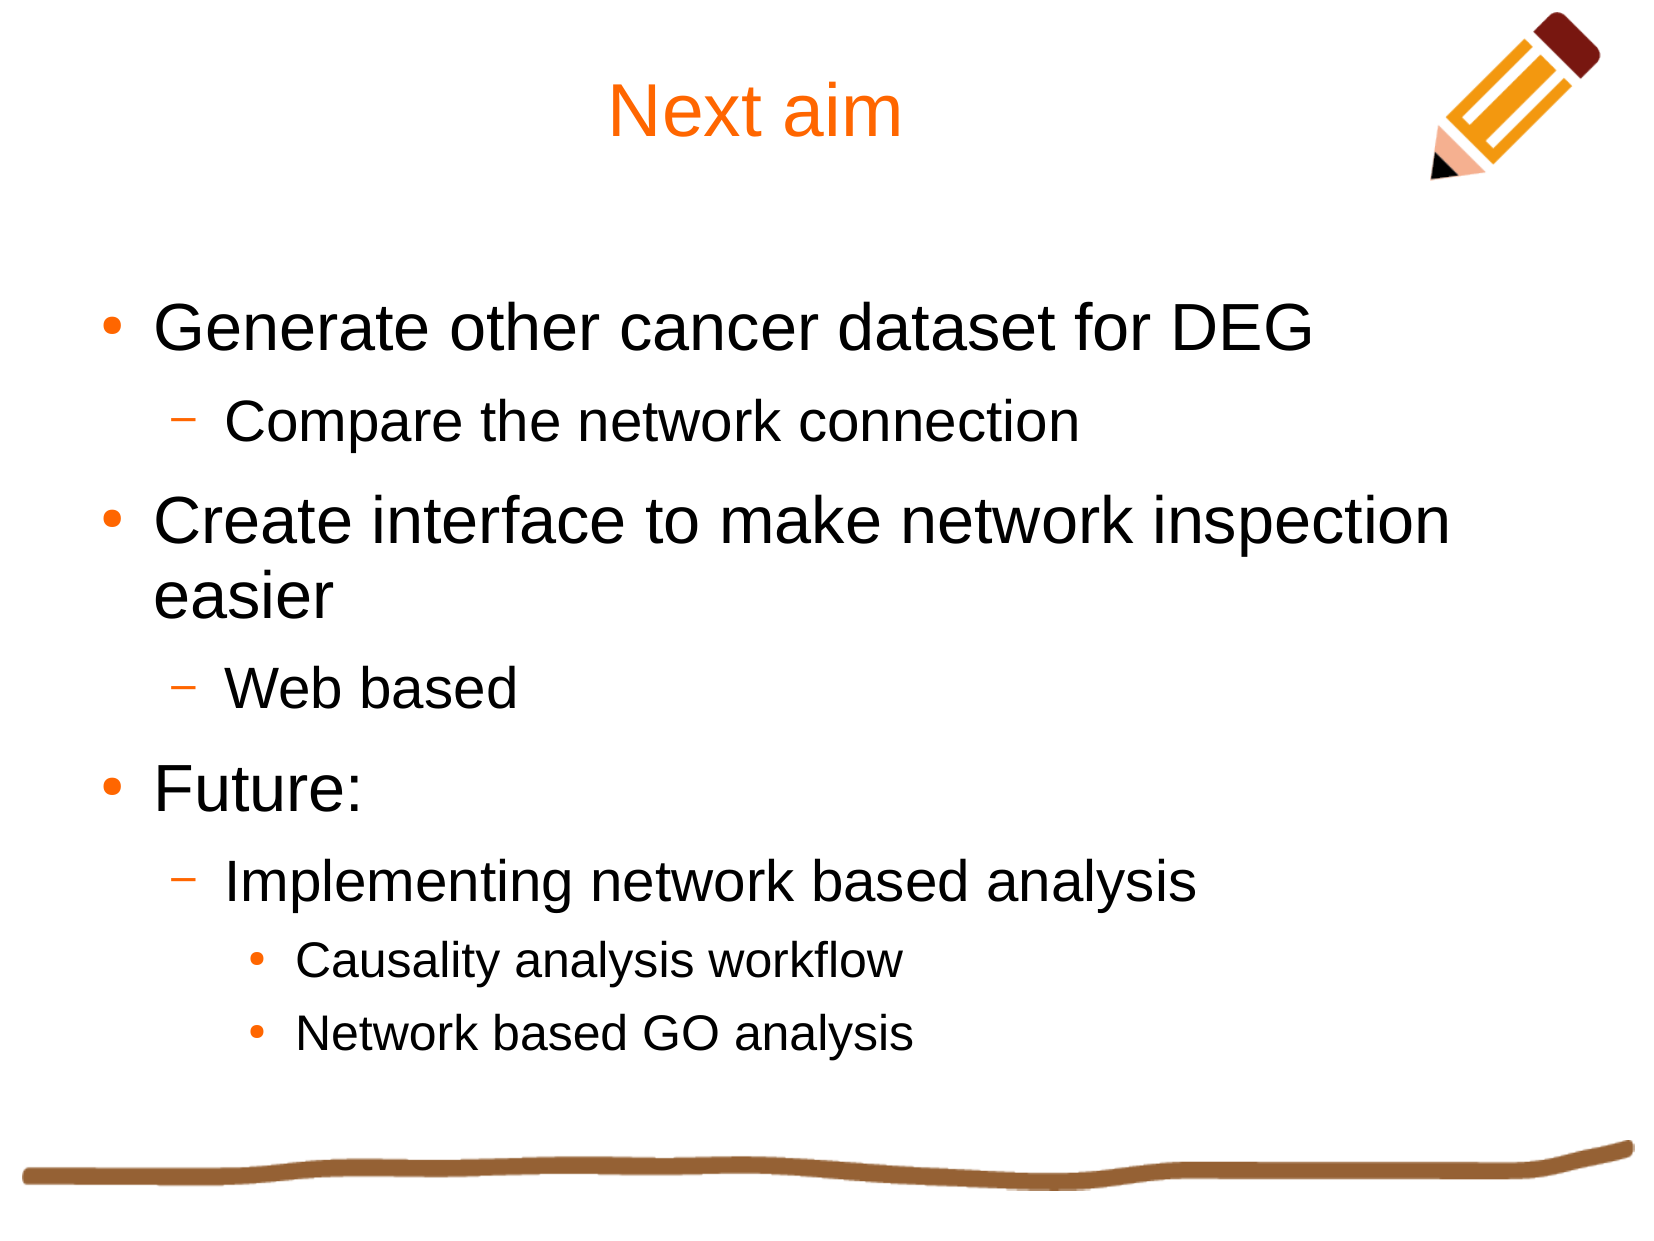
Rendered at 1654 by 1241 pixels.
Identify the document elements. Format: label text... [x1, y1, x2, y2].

list Generate other cancer dataset for DEG Compare the network connection Create interface to make network inspection easier Web based Future: Implementing network based analysis Causality analysis workflow Network based GO analysis [82, 290, 1571, 1122]
title Next aim [82, 49, 1430, 172]
picture [22, 1140, 1635, 1191]
picture [1430, 12, 1601, 181]
